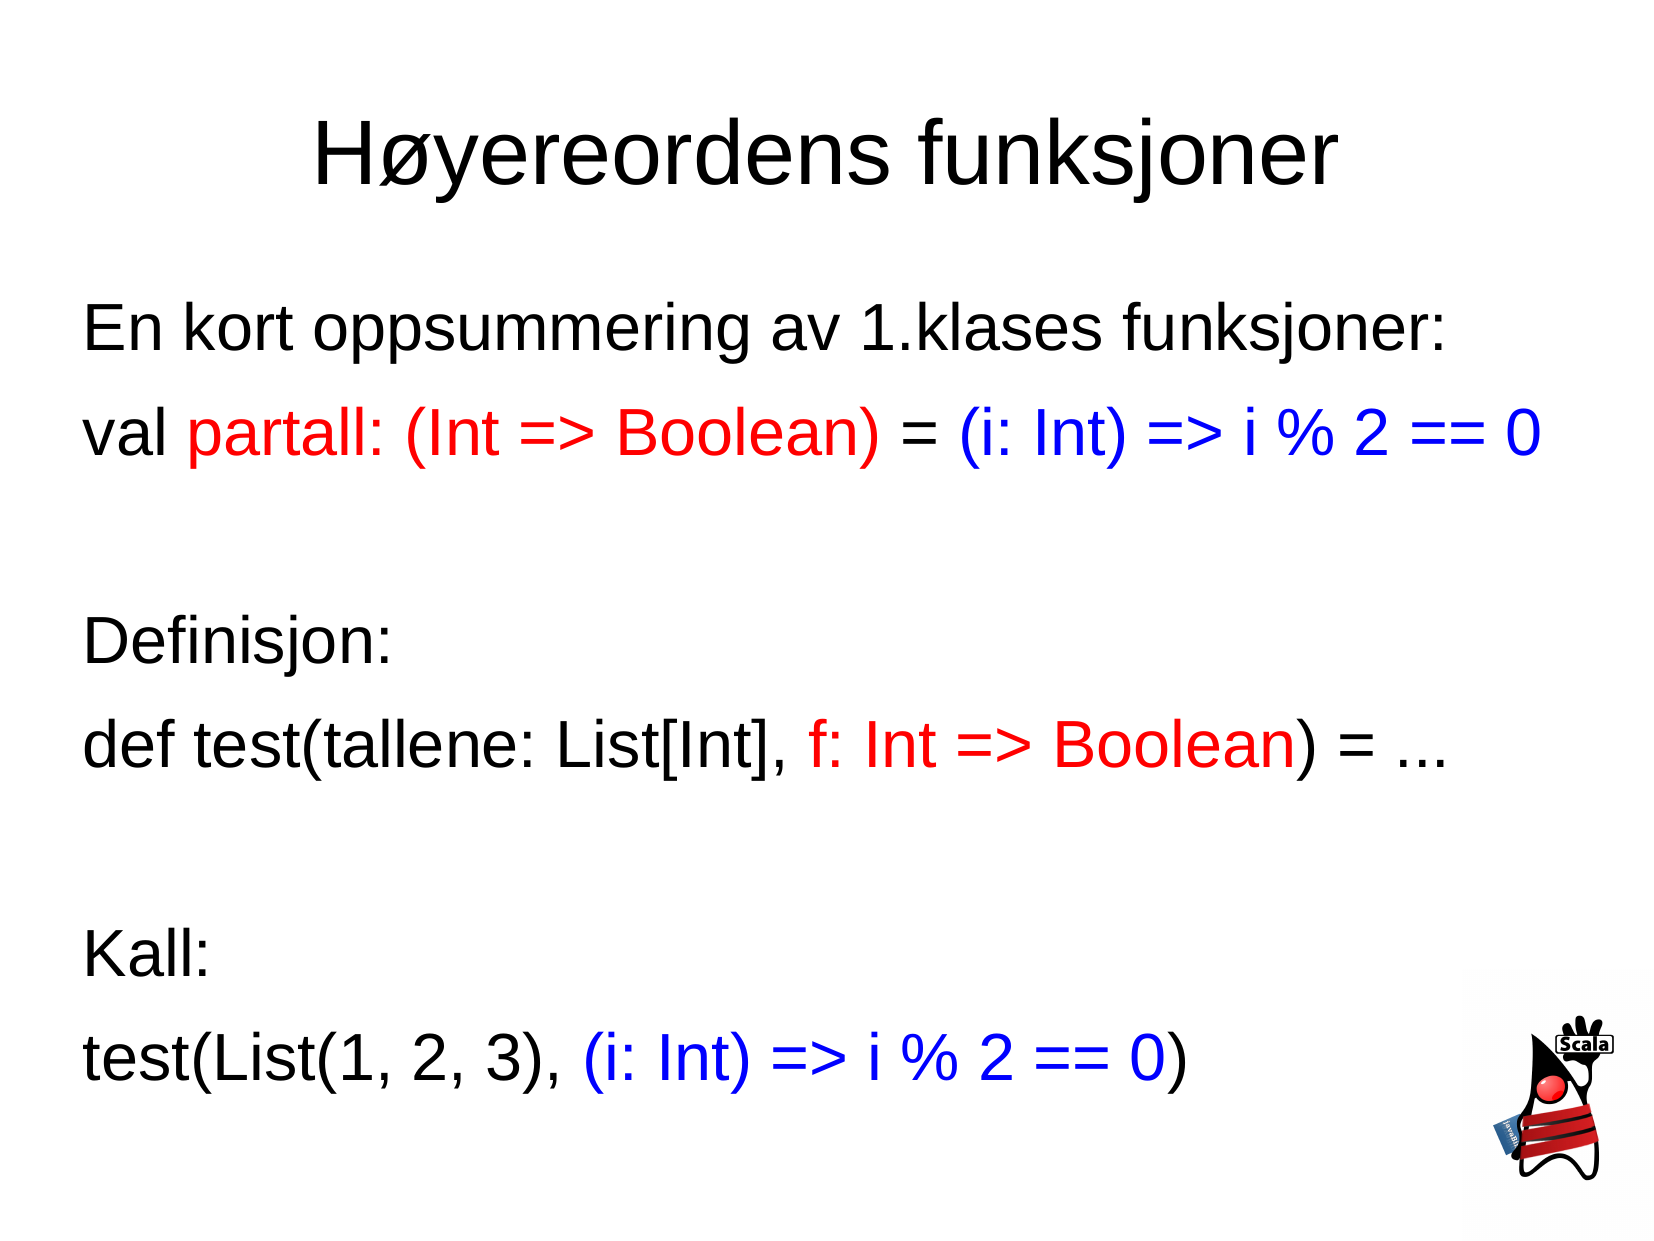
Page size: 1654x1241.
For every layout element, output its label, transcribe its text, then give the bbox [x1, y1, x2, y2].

list En kort oppsummering av 1.klases funksjoner: val partall: (Int => Boolean) = (i: Int) => i % 2 == 0 Definisjon: def test(tallene: List[Int], f: Int => Boolean) = ... Kall: test(List(1, 2, 3), (i: Int) => i % 2 == 0) [82, 290, 1571, 1109]
title Høyereordens funksjoner [82, 56, 1571, 250]
picture [1462, 969, 1654, 1241]
